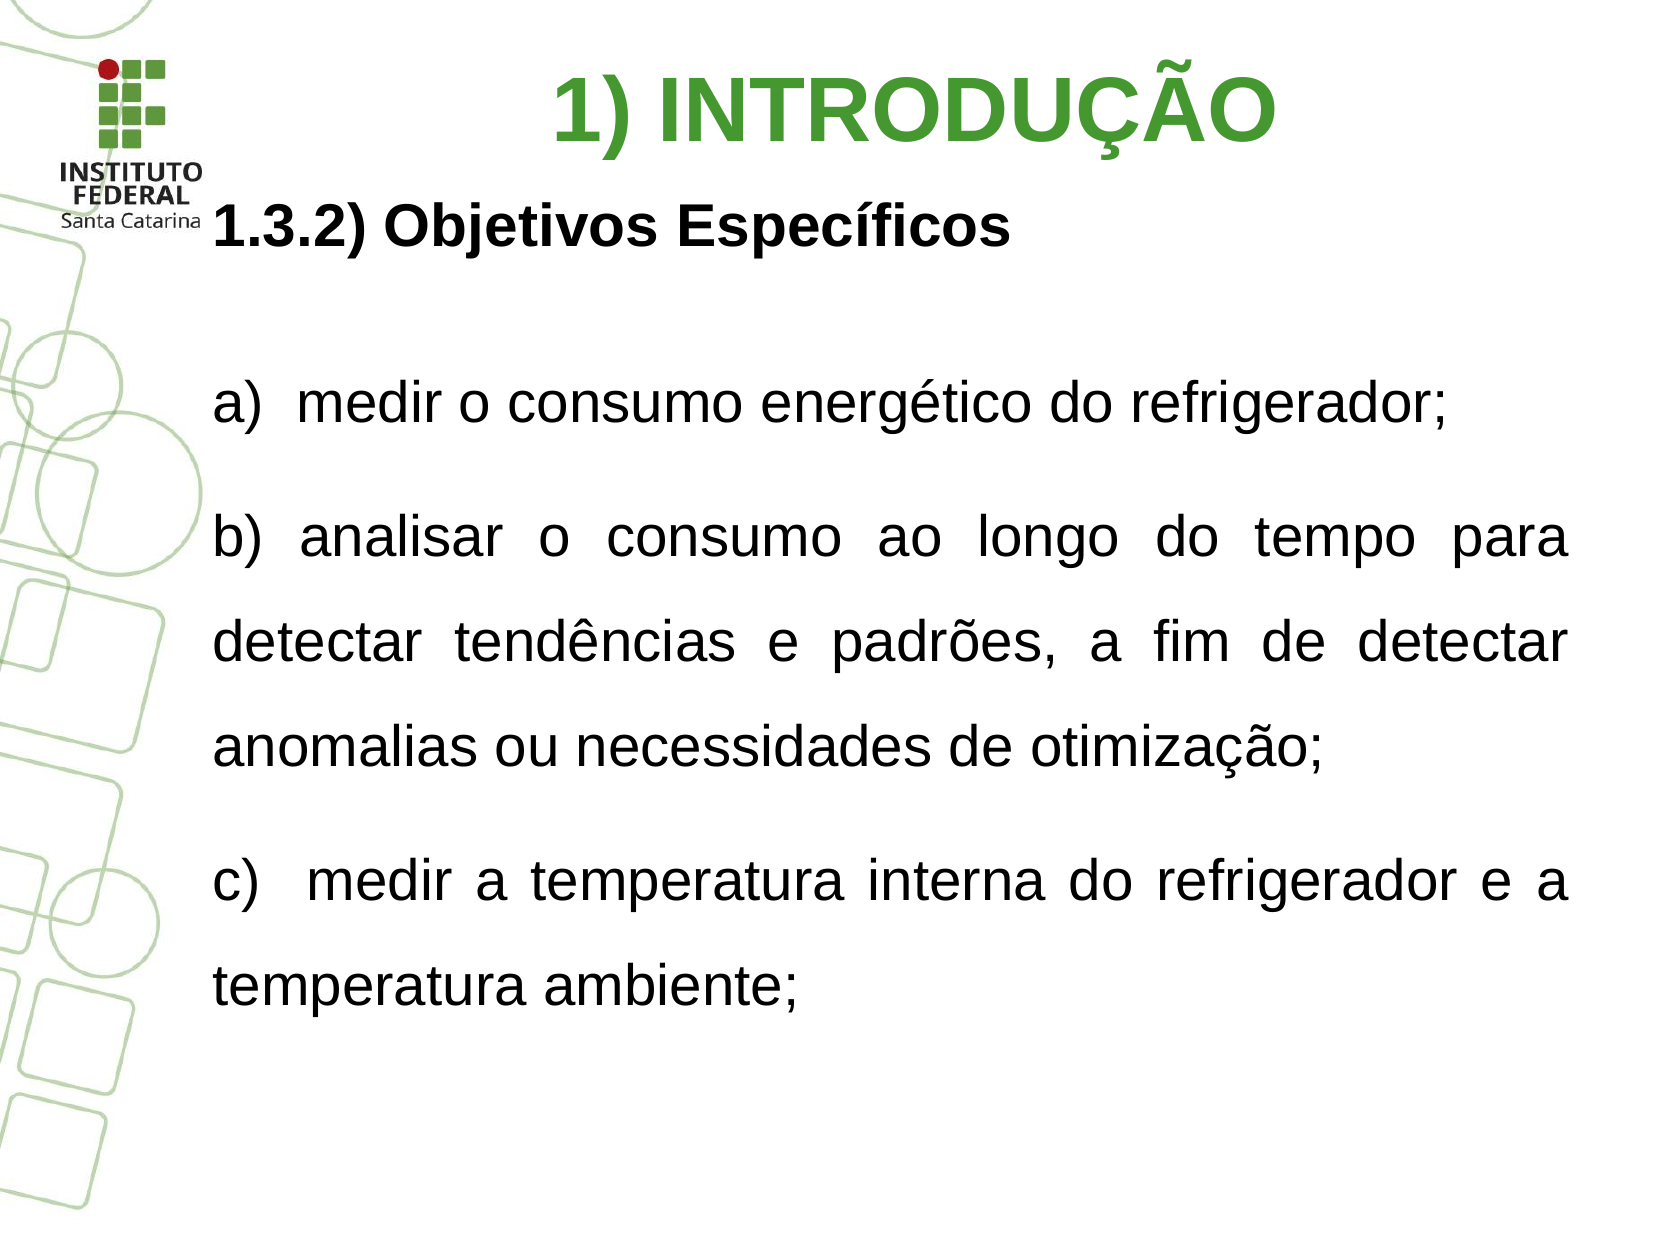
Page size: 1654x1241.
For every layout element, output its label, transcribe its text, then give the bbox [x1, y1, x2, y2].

title 1) INTRODUÇÃO [259, 1, 1571, 186]
list 1.3.2) Objetivos Específicos a) medir o consumo energético do refrigerador; b) analisar o consumo ao longo do tempo para detectar tendências e padrões, a fim de detectar anomalias ou necessidades de otimização; c) medir a temperatura interna do refrigerador e a temperatura ambiente; [212, 186, 1571, 1183]
picture [0, 0, 1654, 1241]
